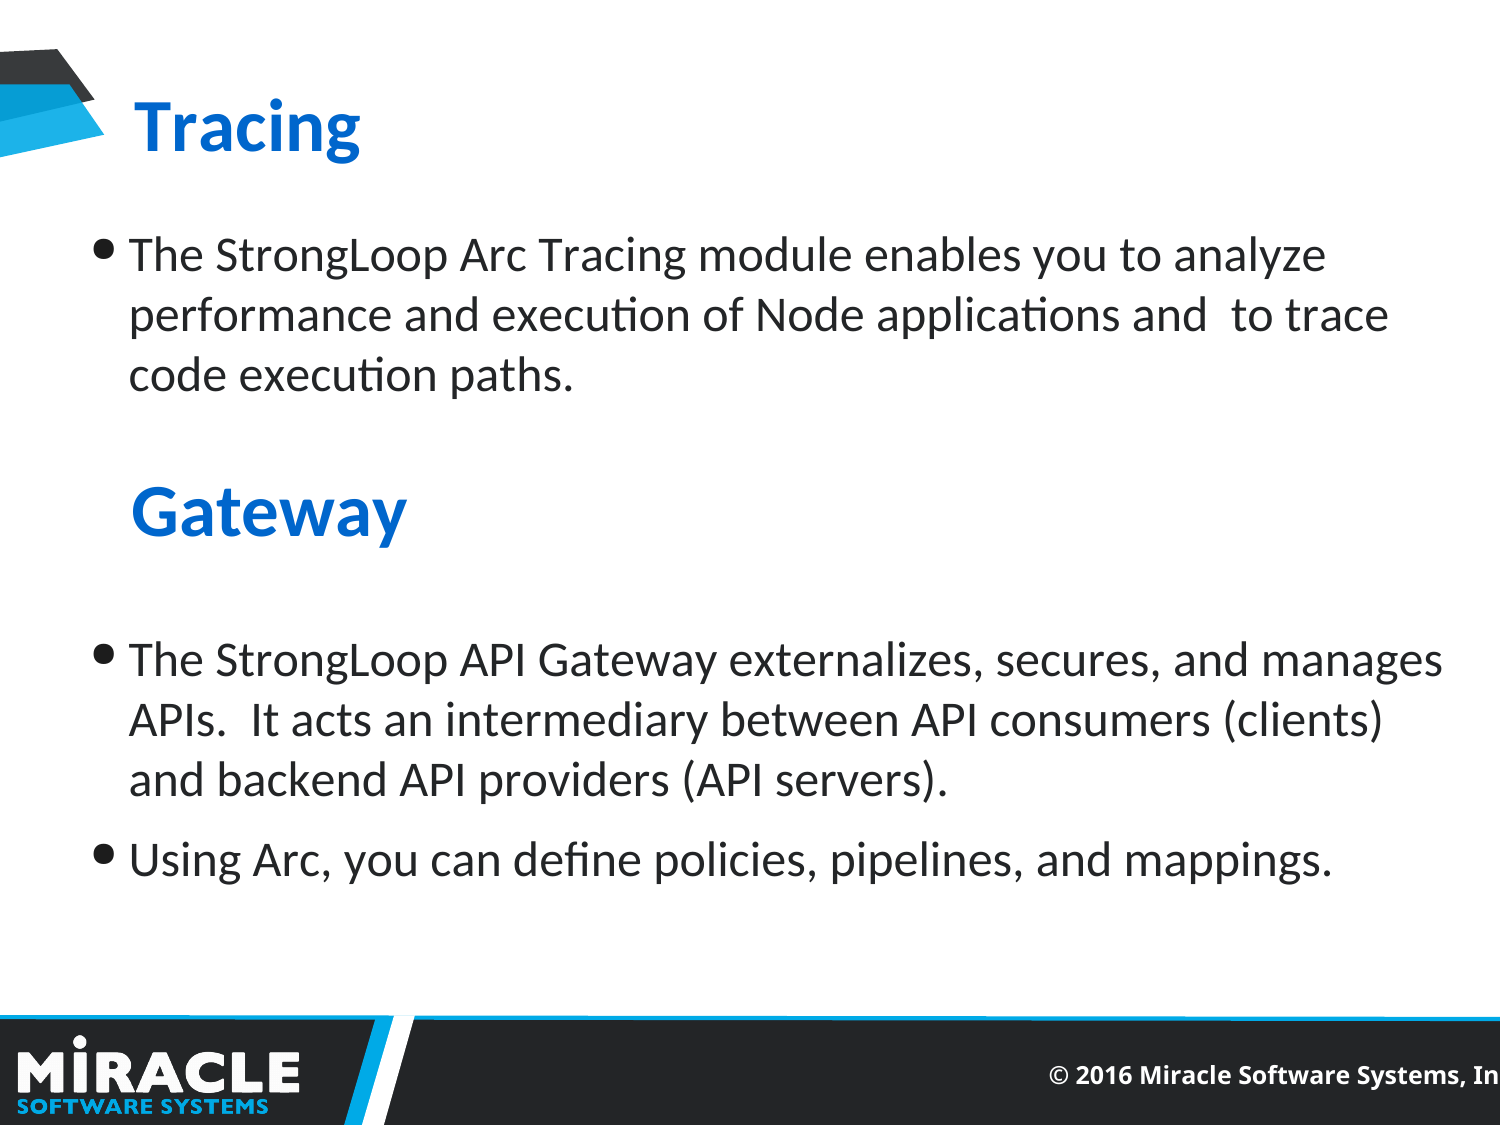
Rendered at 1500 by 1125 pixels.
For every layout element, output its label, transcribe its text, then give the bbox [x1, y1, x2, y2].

text_box The StrongLoop Arc Tracing module enables you to analyze performance and execution of Node applications and to trace code execution paths. Gateway The StrongLoop API Gateway externalizes, secures, and manages APIs. It acts an intermediary between API consumers (clients) and backend API providers (API servers). Using Arc, you can define policies, pipelines, and mappings. [75, 213, 1466, 954]
text_box Tracing [120, 68, 377, 174]
